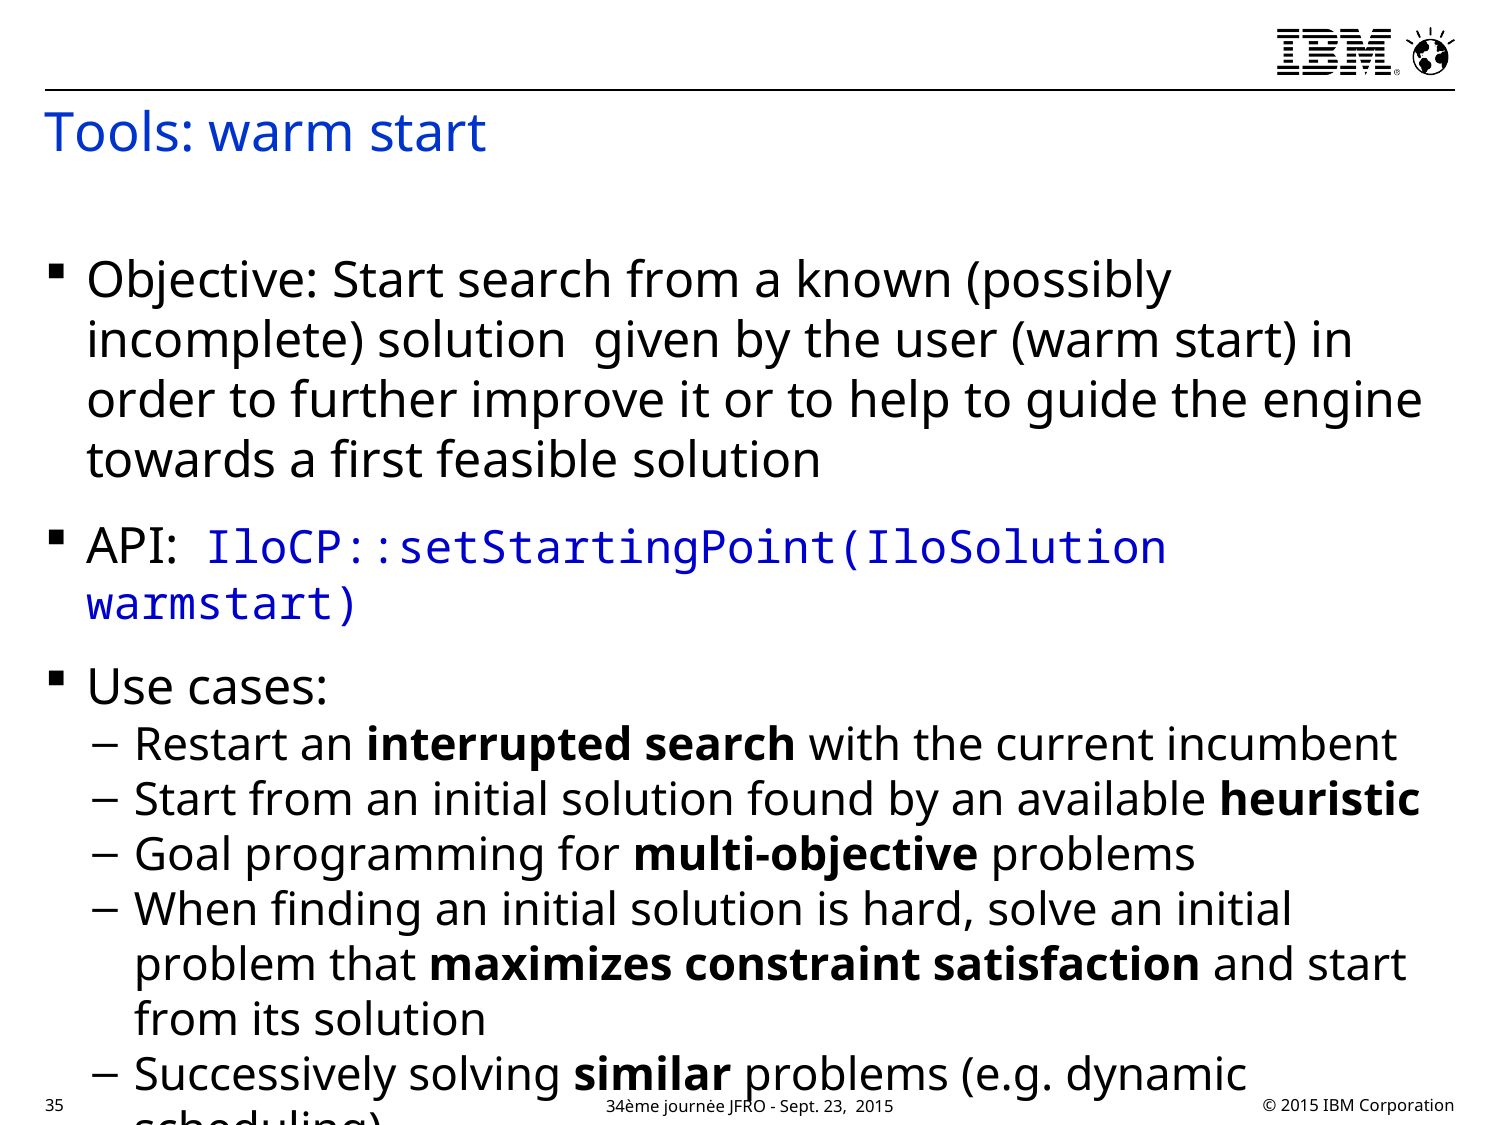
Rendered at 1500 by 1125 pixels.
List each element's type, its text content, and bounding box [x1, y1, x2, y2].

list Objective: Start search from a known (possibly incomplete) solution given by the user (warm start) in order to further improve it or to help to guide the engine towards a first feasible solution API: IloCP::setStartingPoint(IloSolution warmstart) Use cases: Restart an interrupted search with the current incumbent Start from an initial solution found by an available heuristic Goal programming for multi-objective problems When finding an initial solution is hard, solve an initial problem that maximizes constraint satisfaction and start from its solution Successively solving similar problems (e.g. dynamic scheduling) Hierarchical problem solving (e.g. planning → scheduling) [29, 239, 1455, 1066]
picture [1260, 10, 1468, 90]
title Tools: warm start [29, 97, 1455, 203]
